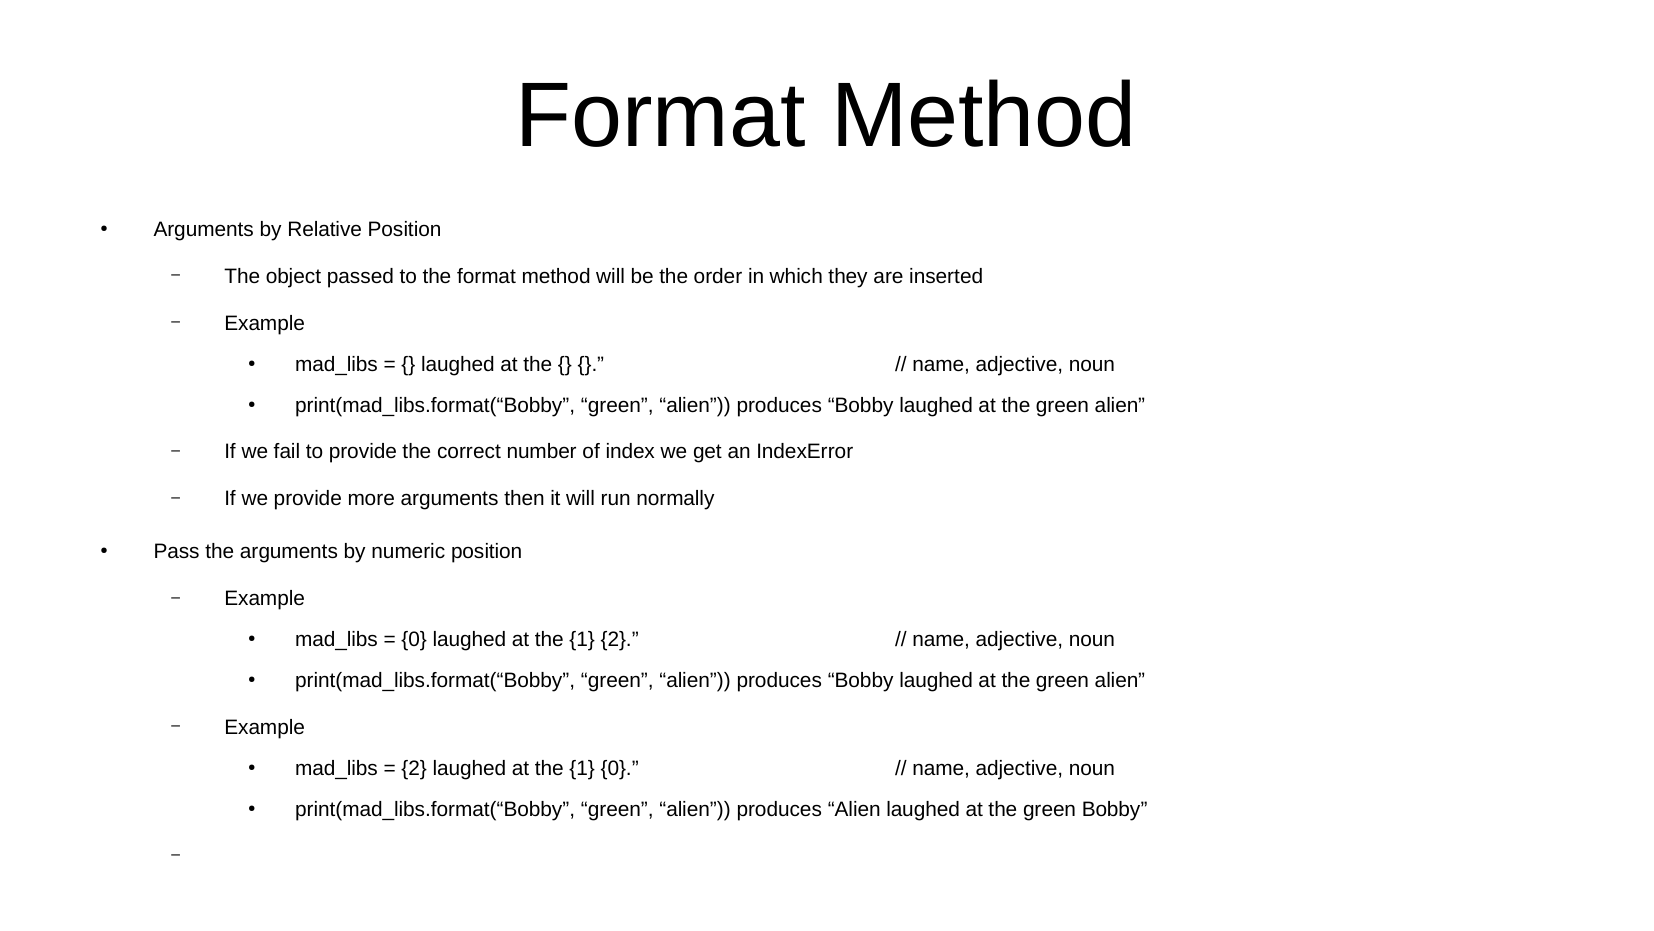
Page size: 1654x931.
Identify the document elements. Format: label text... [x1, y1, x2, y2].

list Arguments by Relative Position The object passed to the format method will be the order in which they are inserted Example mad_libs = {} laughed at the {} {}.” // name, adjective, noun print(mad_libs.format(“Bobby”, “green”, “alien”)) produces “Bobby laughed at the green alien” If we fail to provide the correct number of index we get an IndexError If we provide more arguments then it will run normally Pass the arguments by numeric position Example mad_libs = {0} laughed at the {1} {2}.” // name, adjective, noun print(mad_libs.format(“Bobby”, “green”, “alien”)) produces “Bobby laughed at the green alien” Example mad_libs = {2} laughed at the {1} {0}.” // name, adjective, noun print(mad_libs.format(“Bobby”, “green”, “alien”)) produces “Alien laughed at the green Bobby” [82, 217, 1576, 886]
title Format Method [82, 37, 1571, 193]
